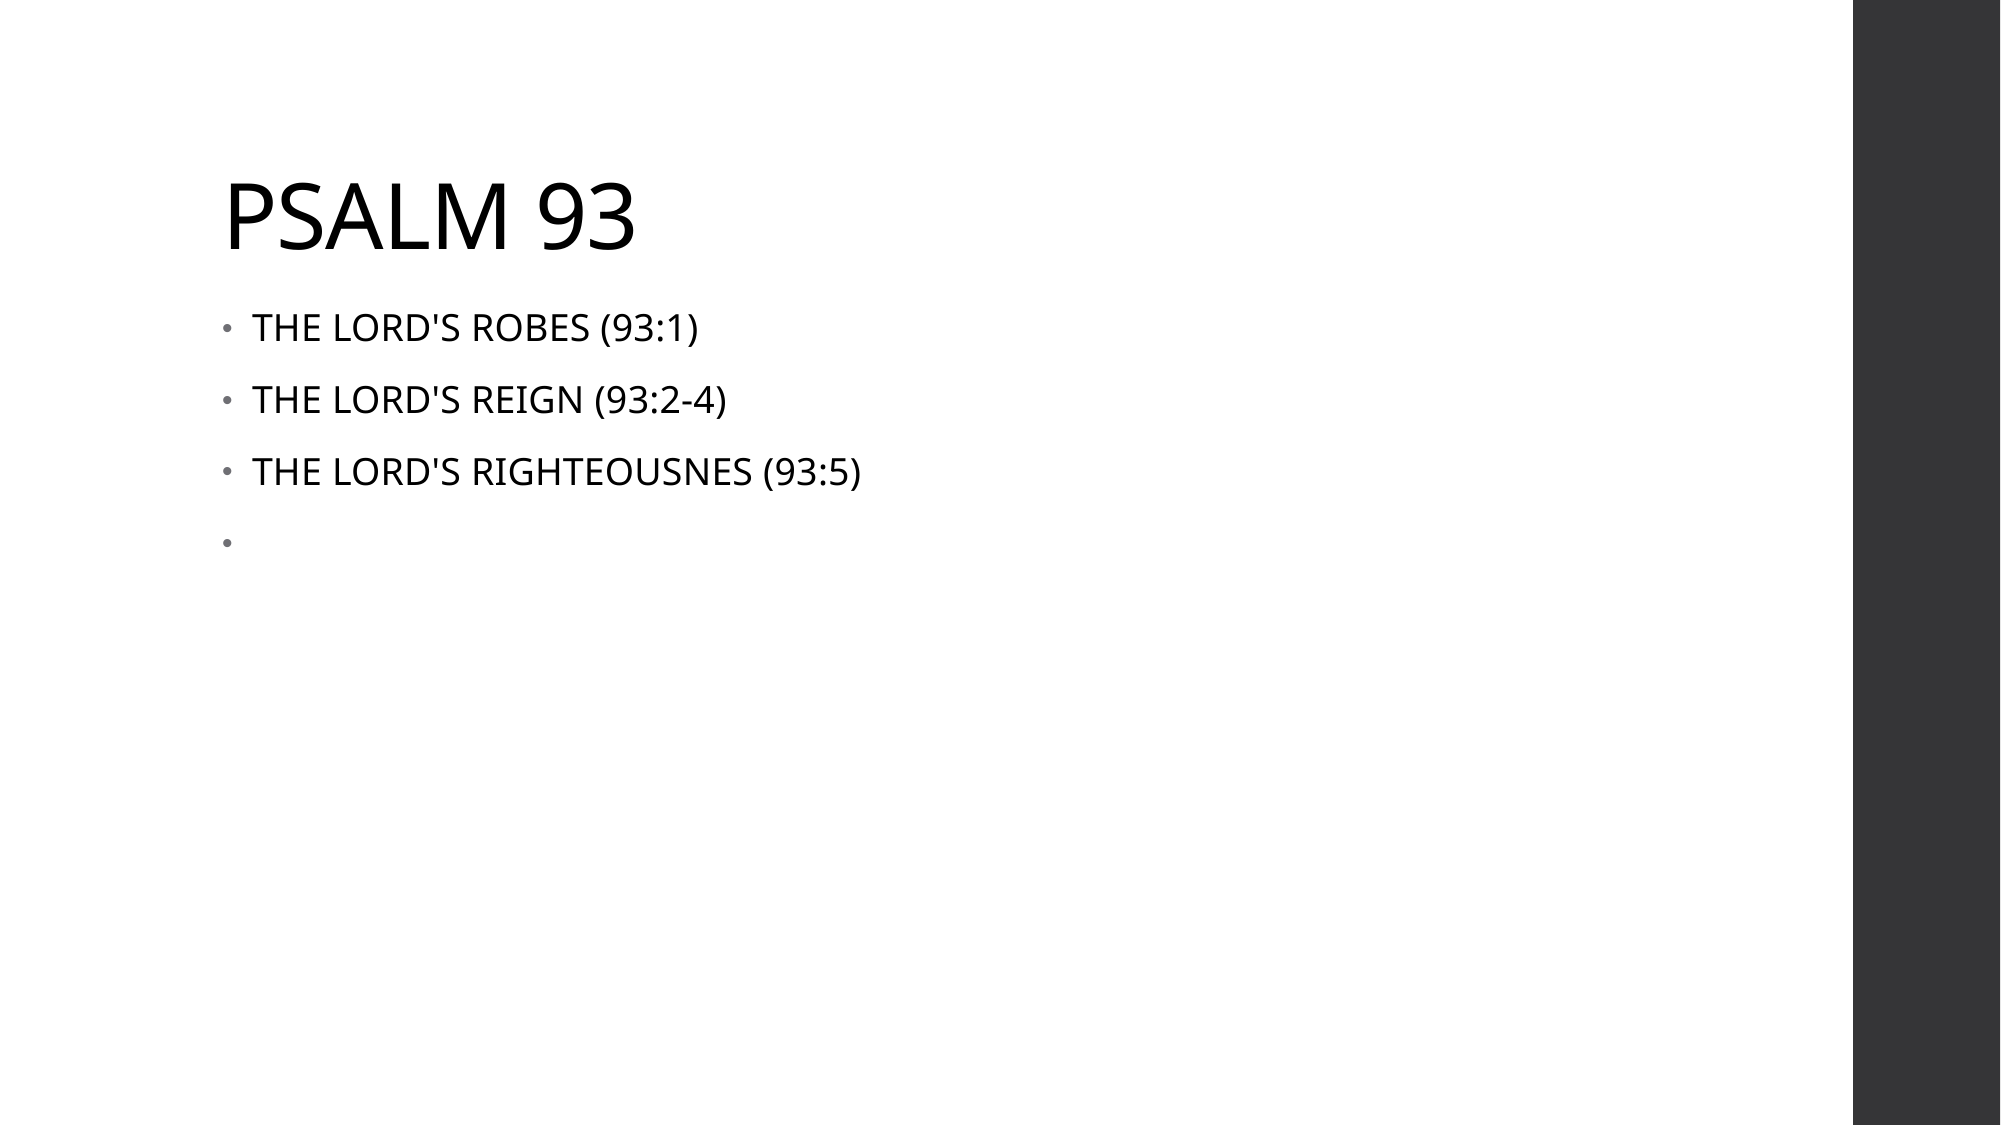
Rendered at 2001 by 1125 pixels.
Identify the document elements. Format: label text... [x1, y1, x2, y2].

list THE LORD'S ROBES (93:1) THE LORD'S REIGN (93:2-4) THE LORD'S RIGHTEOUSNES (93:5) [206, 299, 1617, 1014]
title PSALM 93 [206, 60, 1797, 278]
